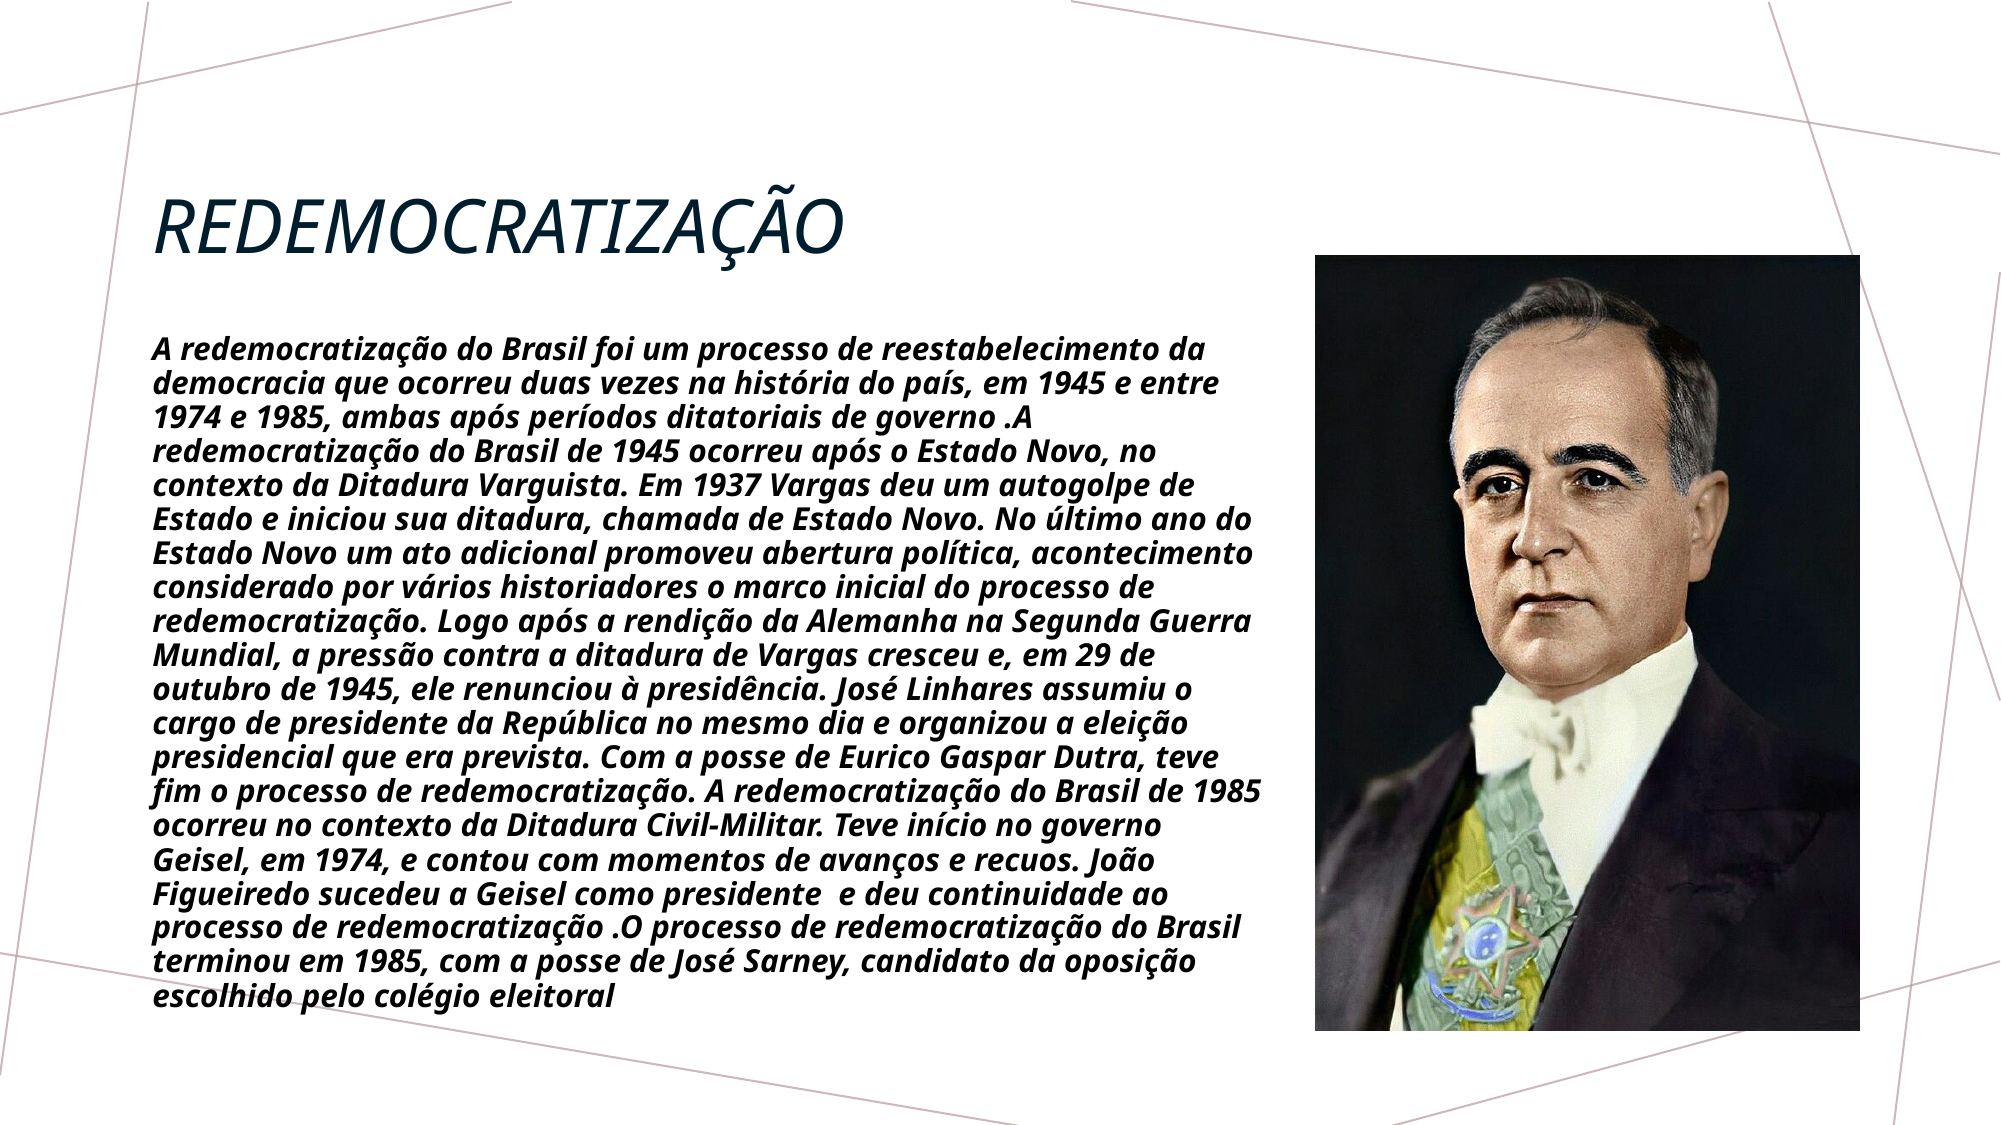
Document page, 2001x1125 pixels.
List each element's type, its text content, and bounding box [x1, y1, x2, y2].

title REDEMOCRATIZAÇÃO [137, 59, 1863, 278]
list A redemocratização do Brasil foi um processo de reestabelecimento da democracia que ocorreu duas vezes na história do país, em 1945 e entre 1974 e 1985, ambas após períodos ditatoriais de governo .A redemocratização do Brasil de 1945 ocorreu após o Estado Novo, no contexto da Ditadura Varguista. Em 1937 Vargas deu um autogolpe de Estado e iniciou sua ditadura, chamada de Estado Novo. No último ano do Estado Novo um ato adicional promoveu abertura política, acontecimento considerado por vários historiadores o marco inicial do processo de redemocratização. Logo após a rendição da Alemanha na Segunda Guerra Mundial, a pressão contra a ditadura de Vargas cresceu e, em 29 de outubro de 1945, ele renunciou à presidência. José Linhares assumiu o cargo de presidente da República no mesmo dia e organizou a eleição presidencial que era prevista. Com a posse de Eurico Gaspar Dutra, teve fim o processo de redemocratização. A redemocratização do Brasil de 1985 ocorreu no contexto da Ditadura Civil-Militar. Teve início no governo Geisel, em 1974, e contou com momentos de avanços e recuos. João Figueiredo sucedeu a Geisel como presidente e deu continuidade ao processo de redemocratização .O processo de redemocratização do Brasil terminou em 1985, com a posse de José Sarney, candidato da oposição escolhido pelo colégio eleitoral [137, 326, 1282, 1032]
picture [1315, 255, 1860, 1032]
